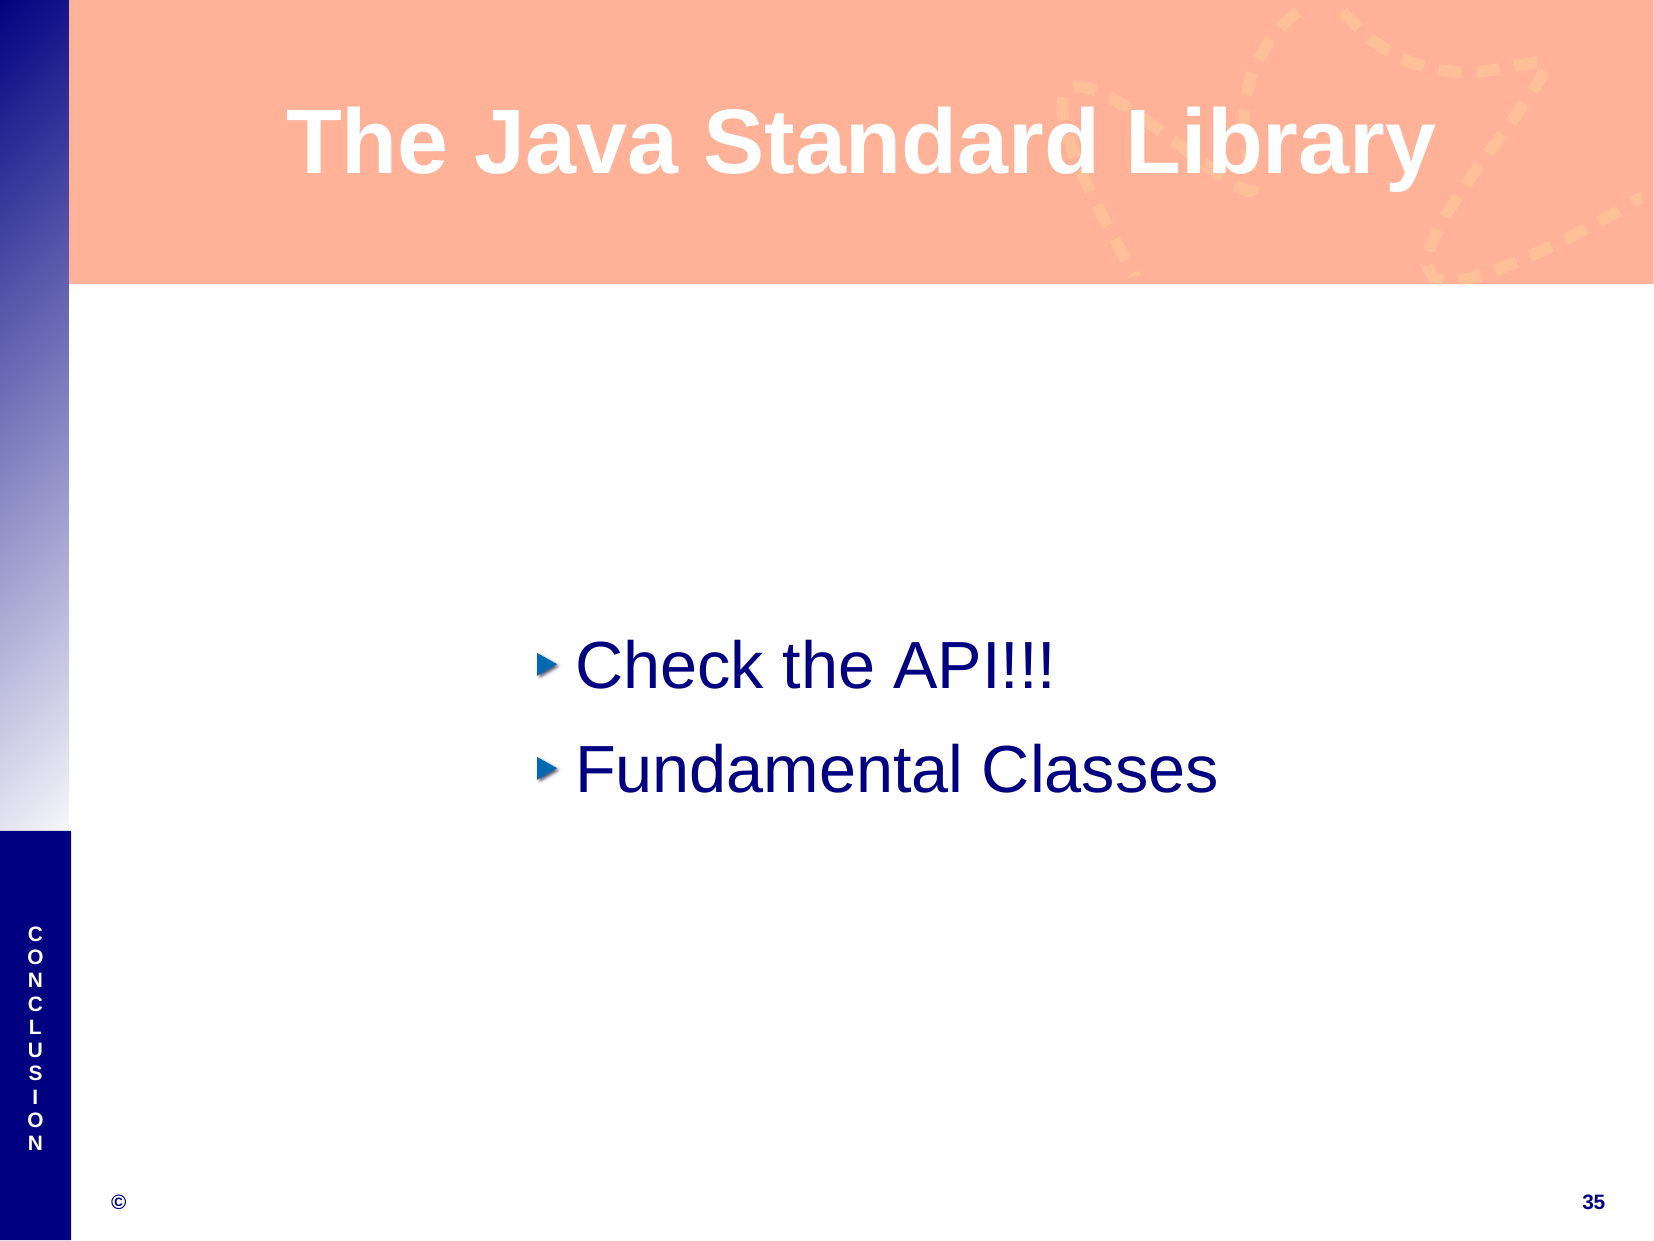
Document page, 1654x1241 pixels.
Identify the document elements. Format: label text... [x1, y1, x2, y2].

text_box C O N C L U S I O N [0, 830, 71, 1241]
list Check the API!!! Fundamental Classes [504, 628, 1220, 808]
title The Java Standard Library [70, 37, 1654, 246]
